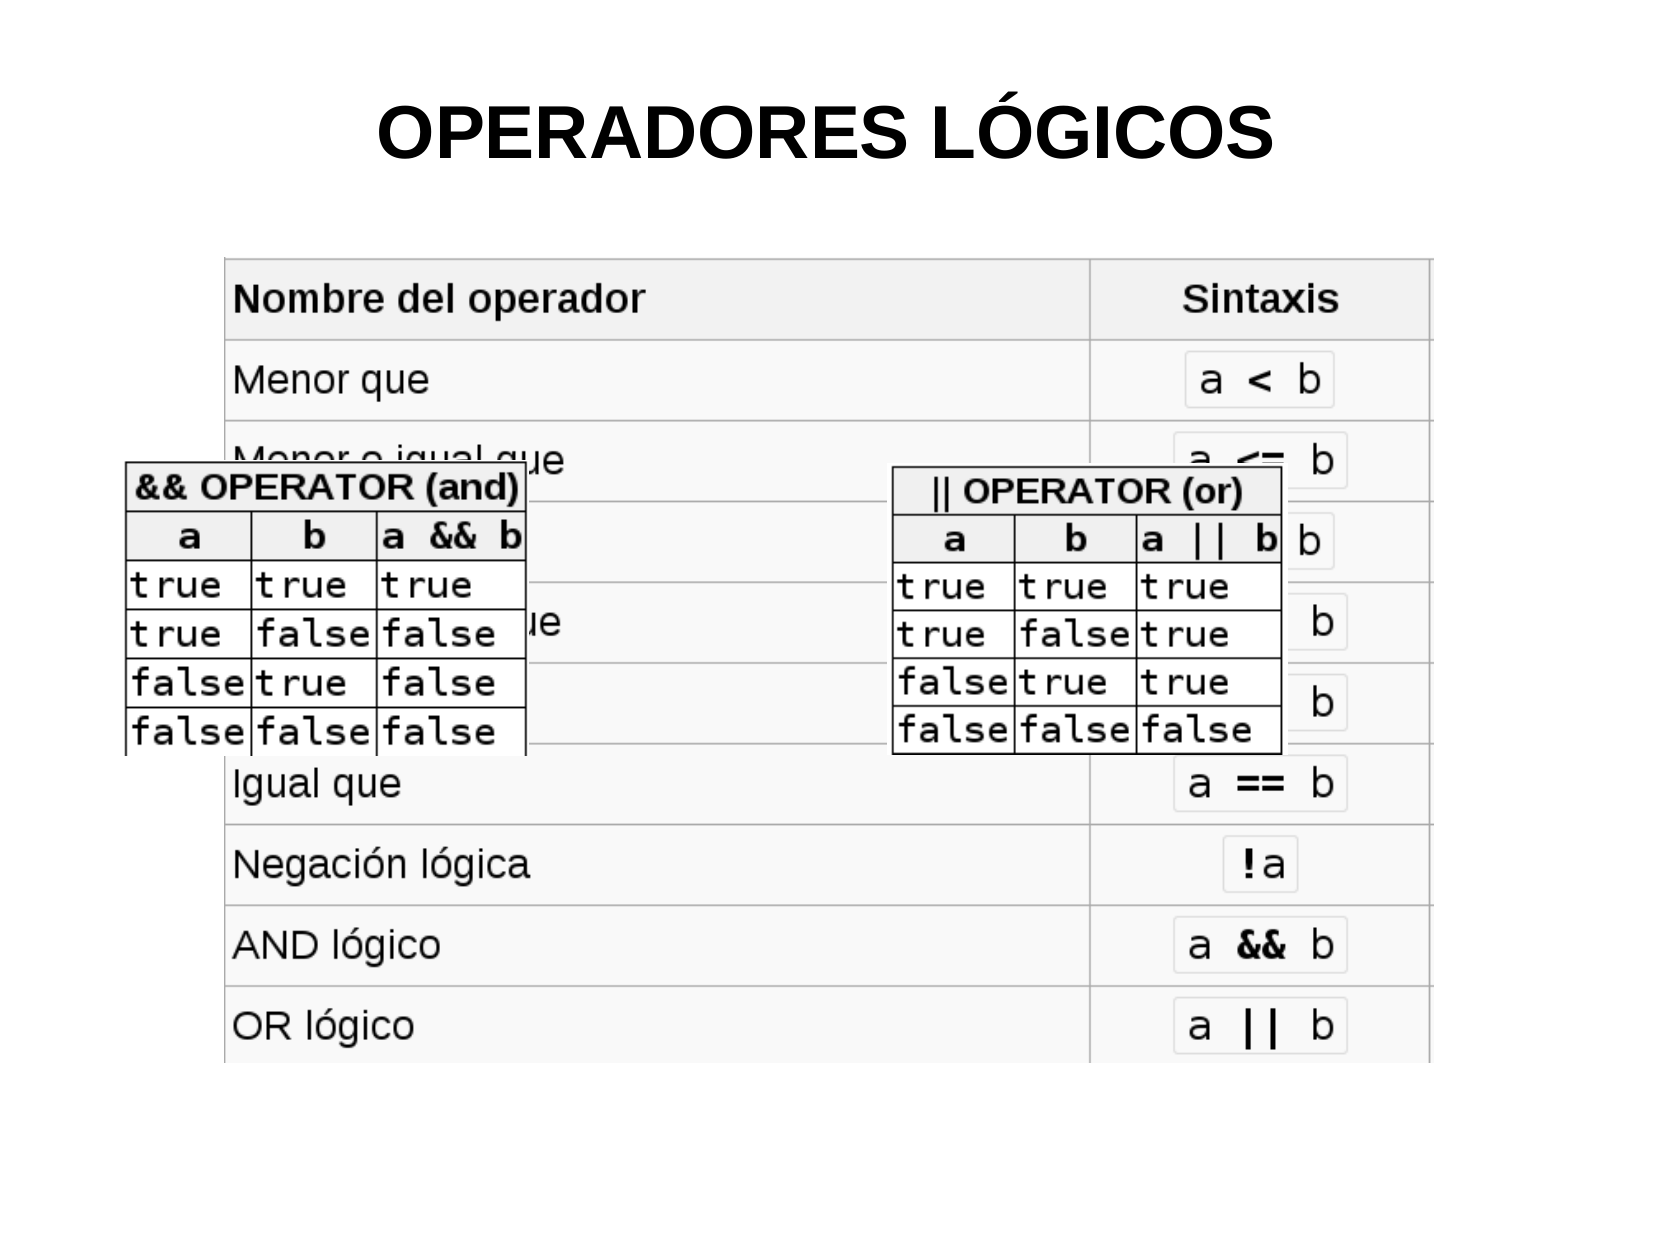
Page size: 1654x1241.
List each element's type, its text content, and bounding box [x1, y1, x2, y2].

title OPERADORES LÓGICOS [82, 29, 1571, 237]
picture [120, 257, 1434, 1063]
text_box [153, 248, 1465, 1138]
